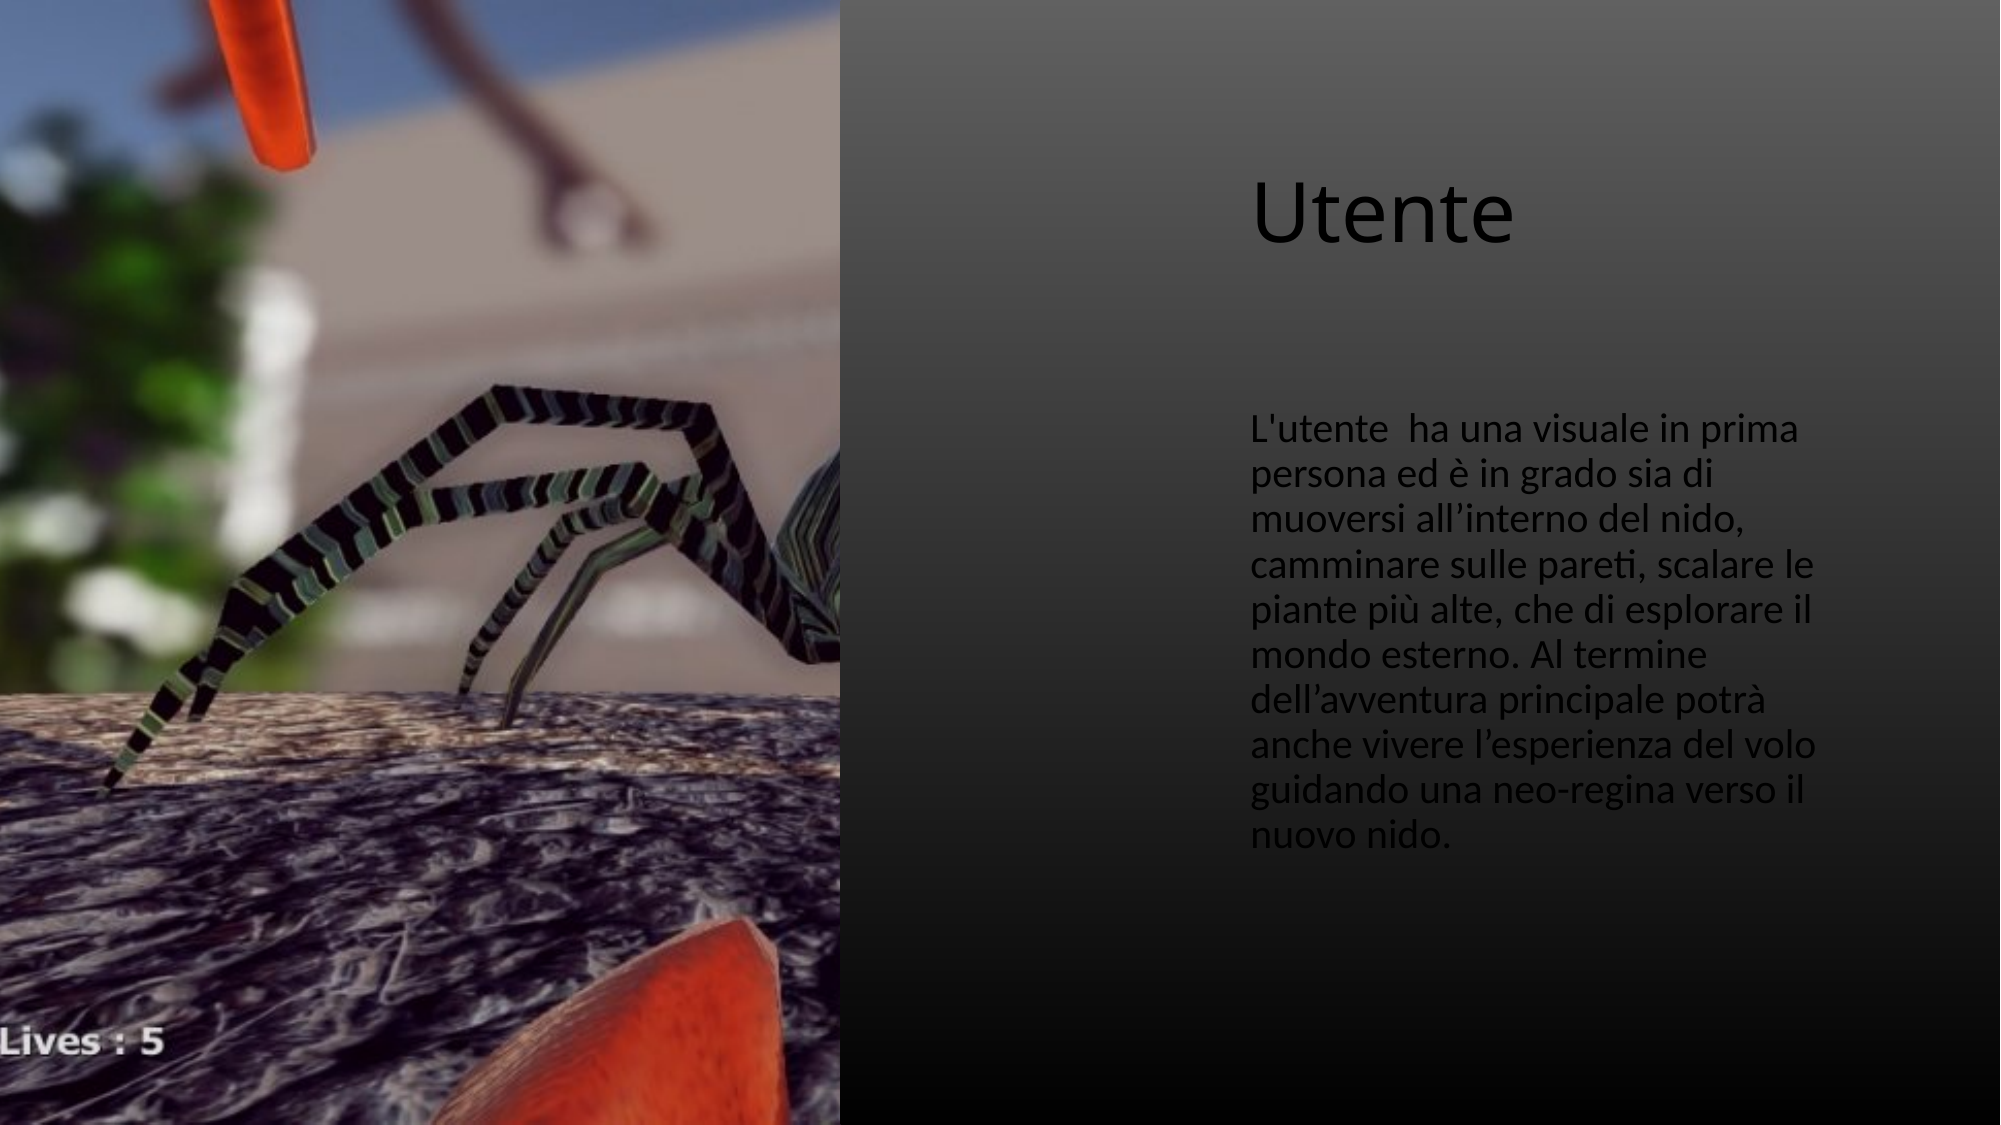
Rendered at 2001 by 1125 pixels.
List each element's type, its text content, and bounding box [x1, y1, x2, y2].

picture [0, 0, 841, 1125]
text_box [841, 0, 2000, 1125]
list L'utente ha una visuale in prima persona ed è in grado sia di muoversi all’interno del nido, camminare sulle pareti, scalare le piante più alte, che di esplorare il mondo esterno. Al termine dell’avventura principale potrà anche vivere l’esperienza del volo guidando una neo-regina verso il nuovo nido. [1235, 399, 1863, 1014]
title Utente [1235, 59, 1863, 372]
